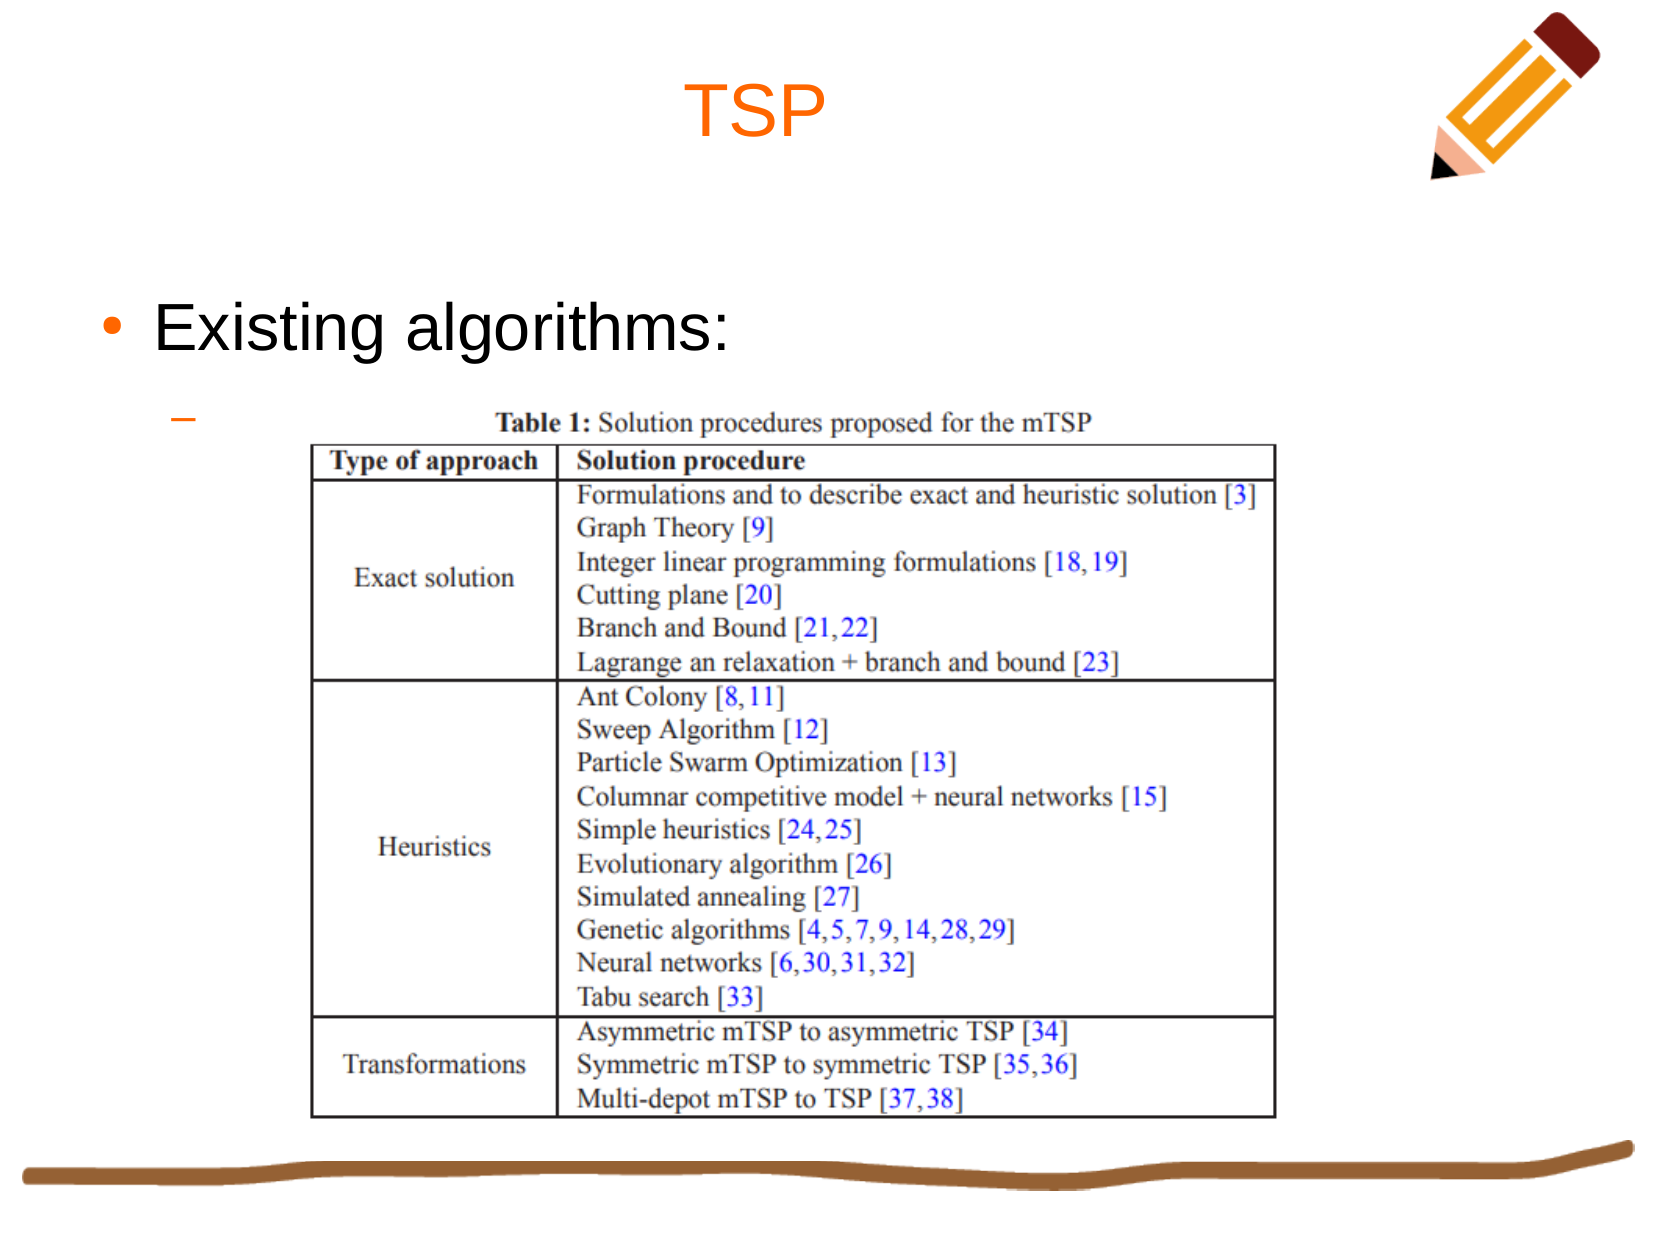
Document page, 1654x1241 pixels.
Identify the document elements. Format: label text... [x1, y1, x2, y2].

title TSP [82, 49, 1430, 172]
picture [22, 374, 1635, 1191]
list Existing algorithms: [82, 290, 1571, 1122]
picture [1430, 12, 1601, 181]
